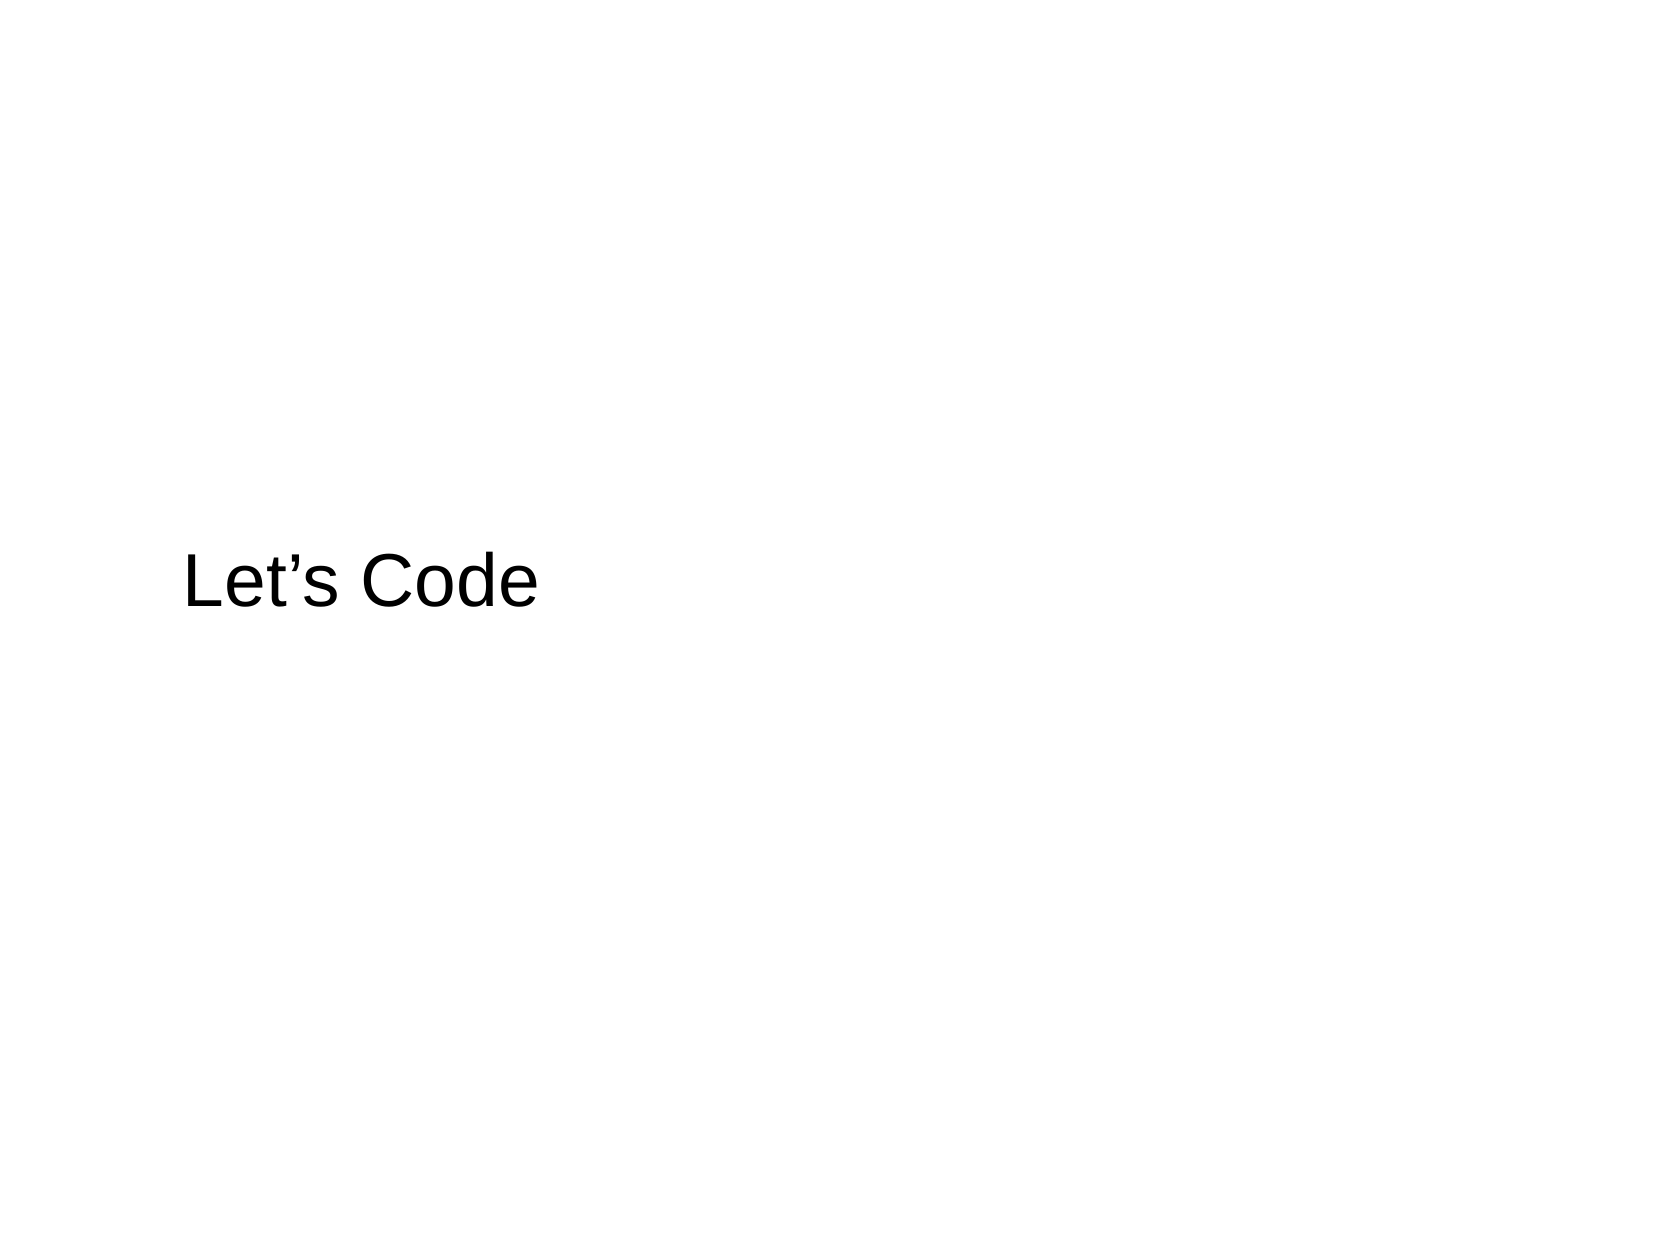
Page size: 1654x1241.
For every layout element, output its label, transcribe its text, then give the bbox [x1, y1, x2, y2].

text_box Let’s Code [168, 531, 556, 631]
